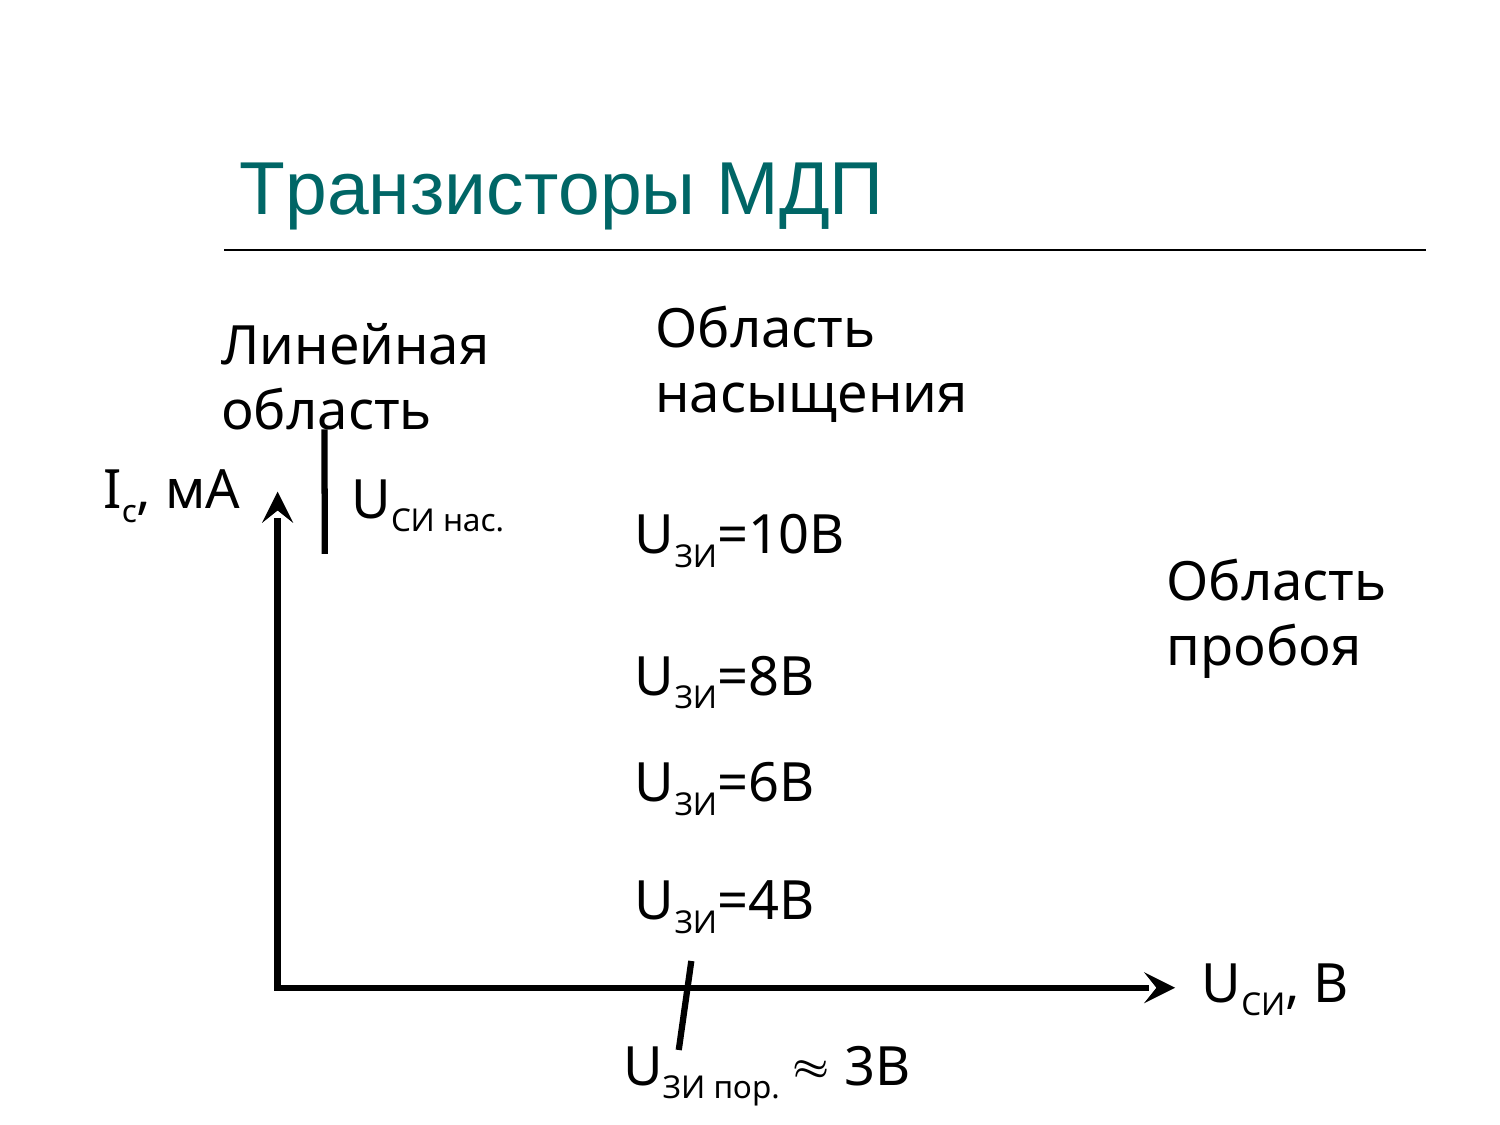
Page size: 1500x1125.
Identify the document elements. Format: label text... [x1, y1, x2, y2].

text_box UЗИ=4В [620, 857, 916, 948]
text_box Линейная область [206, 302, 585, 448]
text_box Область насыщения [637, 283, 1016, 500]
text_box UСИ нас. [336, 456, 573, 546]
text_box UЗИ=10В [620, 491, 916, 582]
text_box Ic, мА [88, 446, 290, 537]
text_box UЗИ=8В [620, 633, 916, 723]
text_box UСИ, В [1186, 940, 1388, 1030]
title Транзисторы МДП [224, 49, 1425, 237]
text_box UЗИ=6В [620, 739, 916, 829]
text_box UЗИ пор.  3В [608, 1023, 987, 1113]
text_box Область пробоя [1151, 538, 1424, 685]
